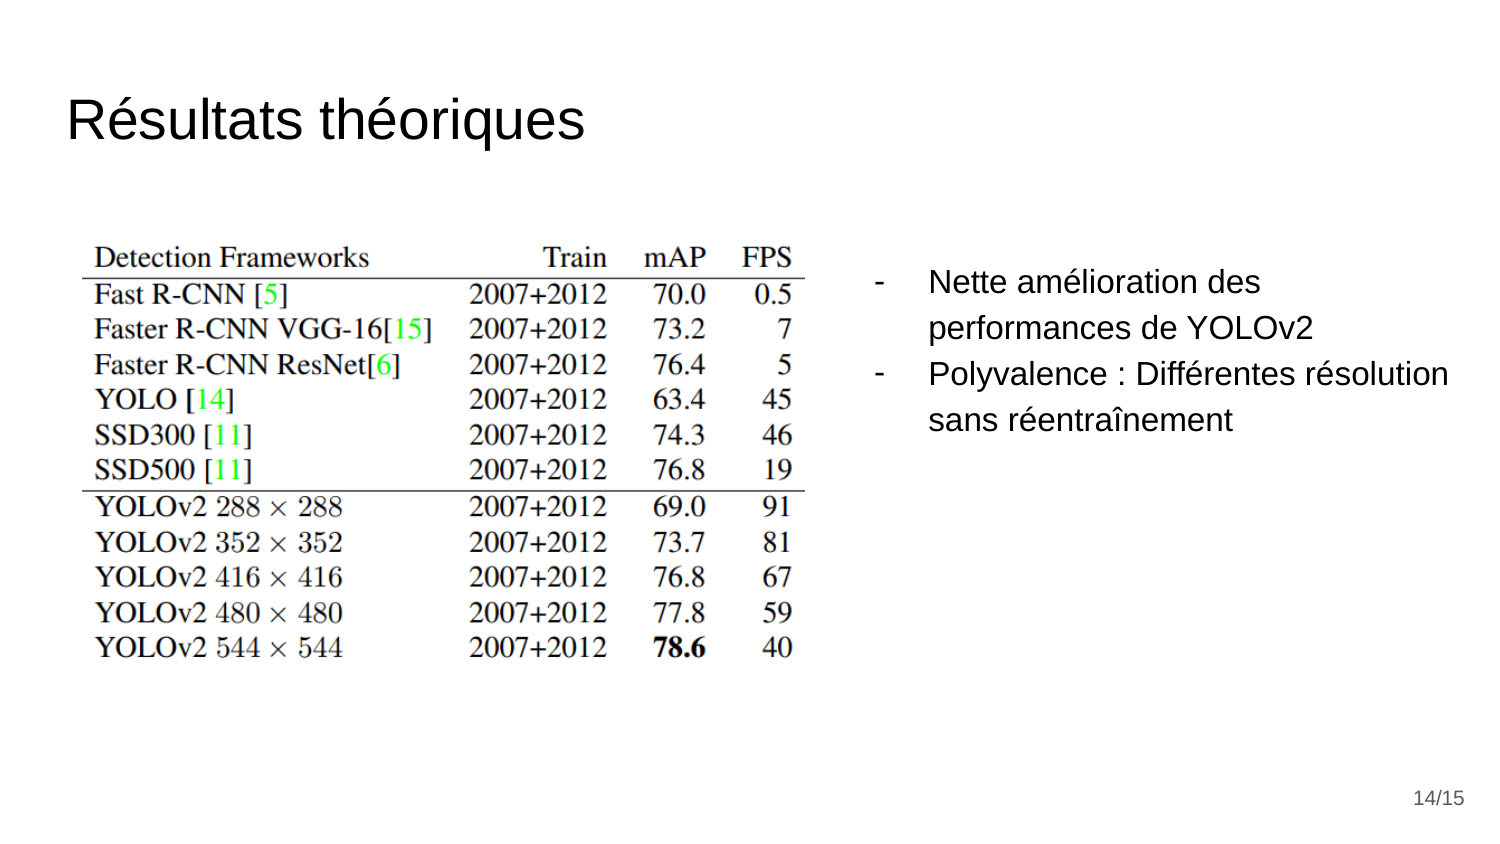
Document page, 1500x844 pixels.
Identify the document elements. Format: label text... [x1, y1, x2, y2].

picture [82, 239, 805, 666]
slide_number <number>/15 [1389, 764, 1480, 830]
title Résultats théoriques [51, 72, 1449, 167]
text_box Nette amélioration des performances de YOLOv2 Polyvalence : Différentes résolution sans réentraînement [838, 239, 1481, 438]
